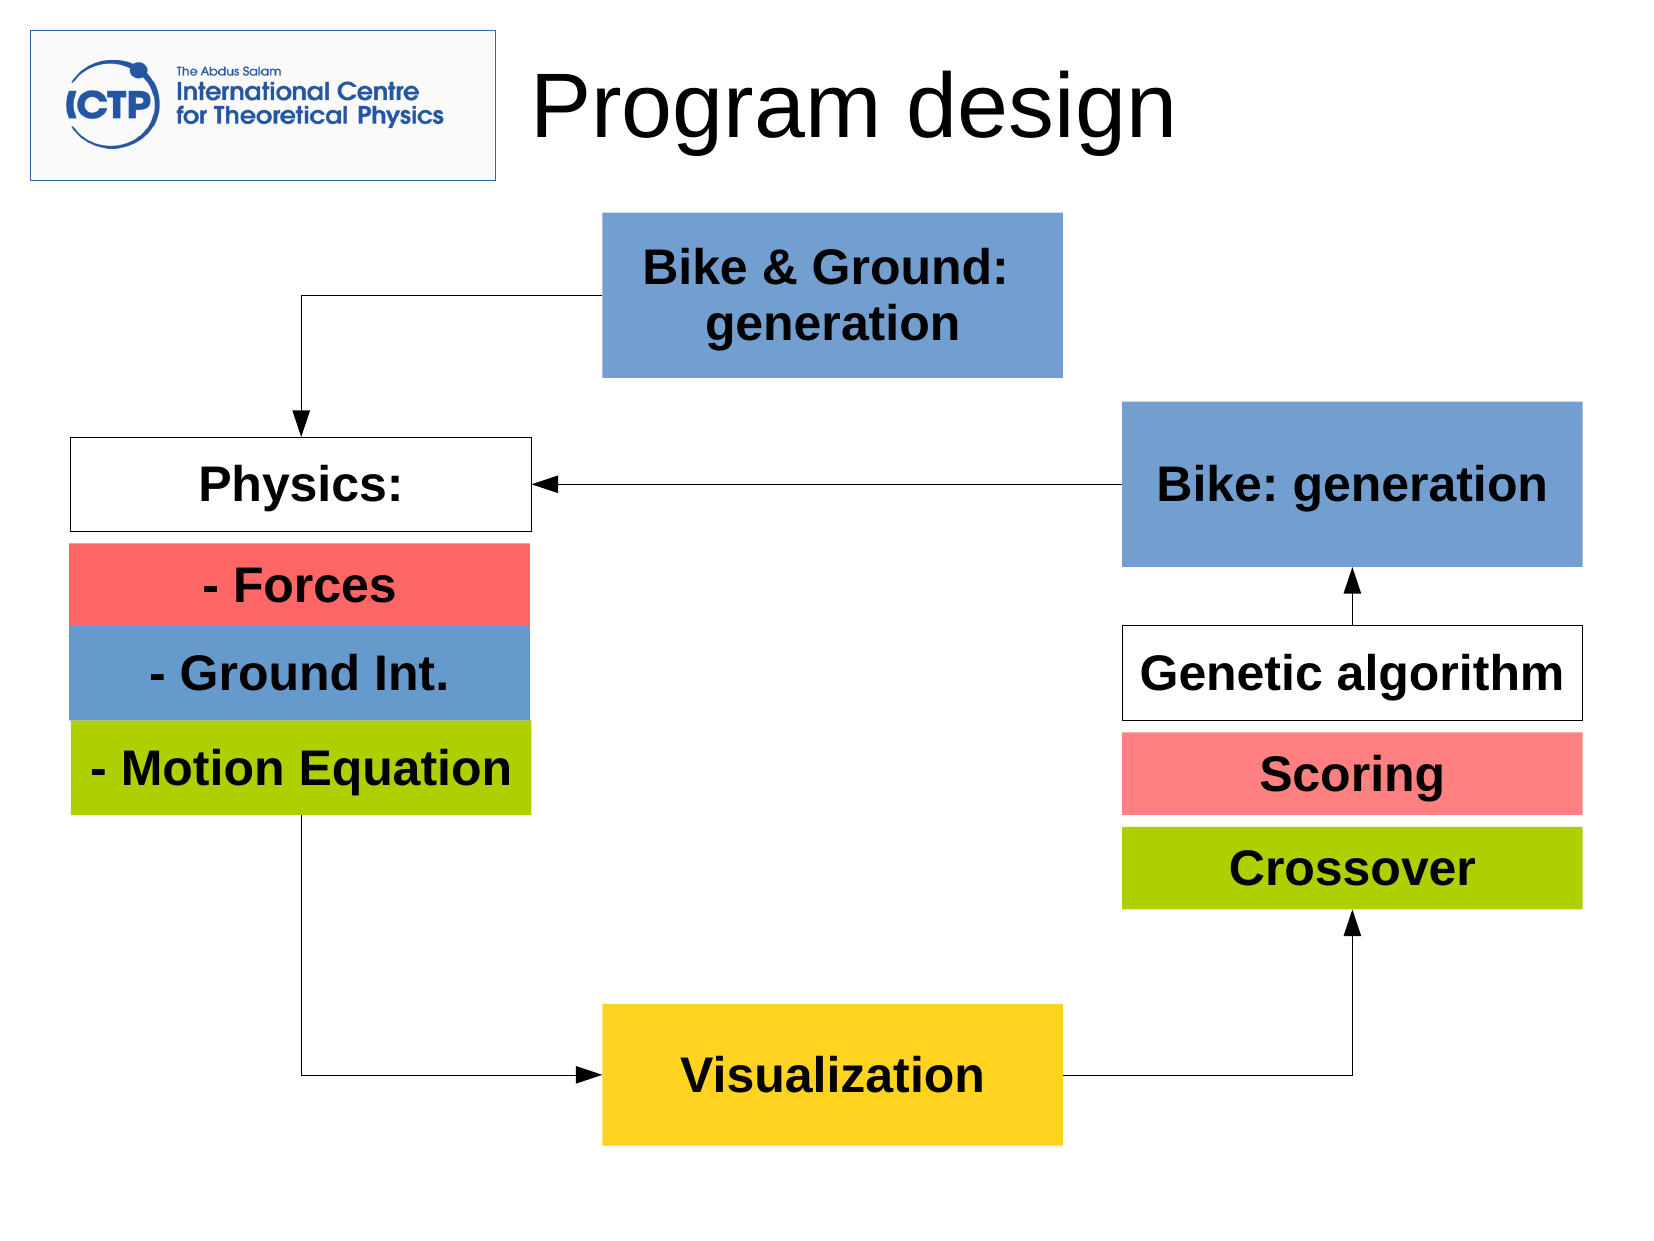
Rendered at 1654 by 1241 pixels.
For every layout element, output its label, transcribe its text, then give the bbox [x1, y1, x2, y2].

text_box Visualization [602, 1003, 1063, 1146]
text_box Crossover [1122, 826, 1583, 910]
picture [30, 30, 496, 181]
text_box Physics: [70, 437, 532, 532]
text_box - Forces [69, 543, 530, 625]
text_box Bike & Ground: generation [602, 212, 1063, 378]
text_box - Motion Equation [70, 720, 532, 815]
text_box Program design [515, 47, 1193, 165]
text_box Bike: generation [1122, 401, 1583, 567]
text_box - Ground Int. [69, 625, 530, 721]
text_box Scoring [1122, 732, 1583, 815]
text_box Genetic algorithm [1122, 625, 1583, 721]
